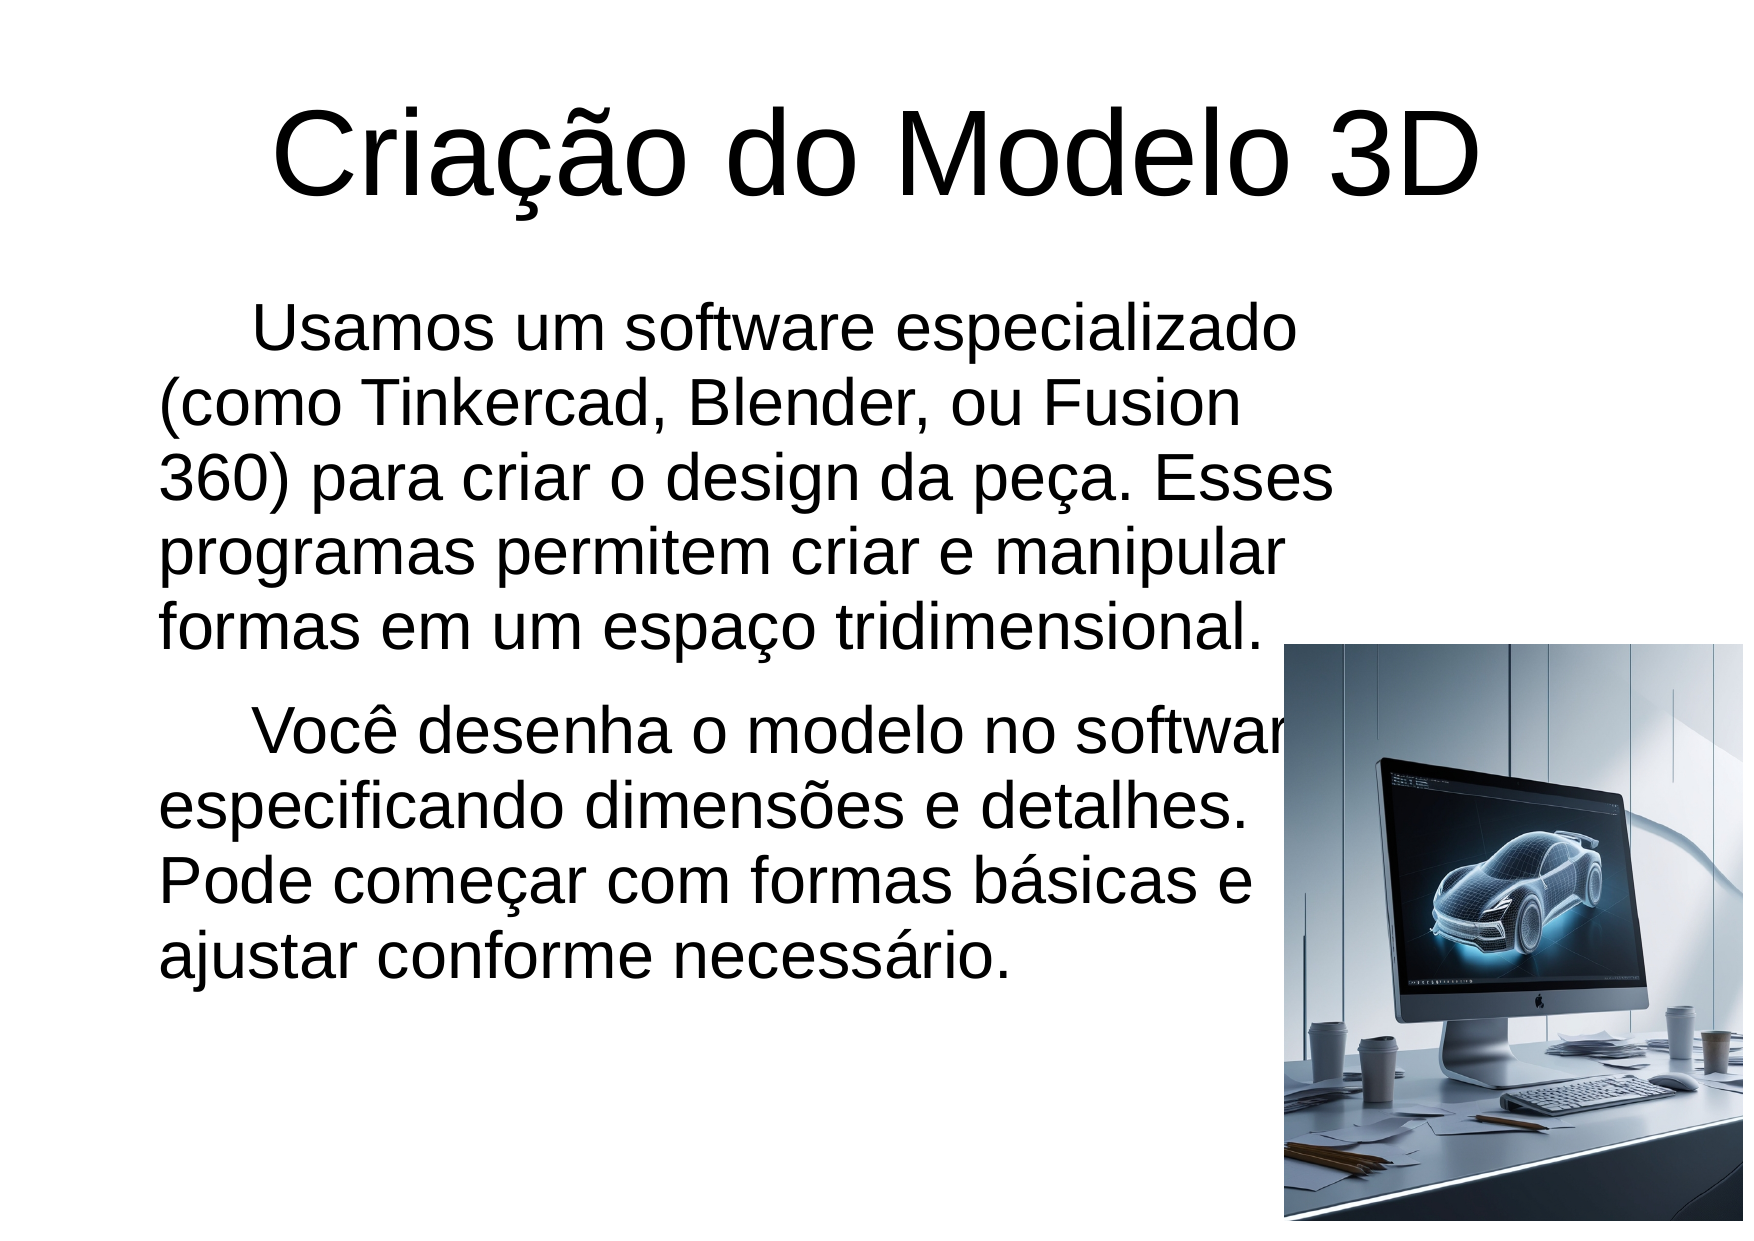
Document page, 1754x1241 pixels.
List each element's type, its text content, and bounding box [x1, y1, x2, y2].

title Criação do Modelo 3D [87, 49, 1667, 257]
list Usamos um software especializado (como Tinkercad, Blender, ou Fusion 360) para criar o design da peça. Esses programas permitem criar e manipular formas em um espaço tridimensional. Você desenha o modelo no software, especificando dimensões e detalhes. Pode começar com formas básicas e ajustar conforme necessário. [87, 290, 1379, 1010]
picture [1284, 644, 1743, 1221]
